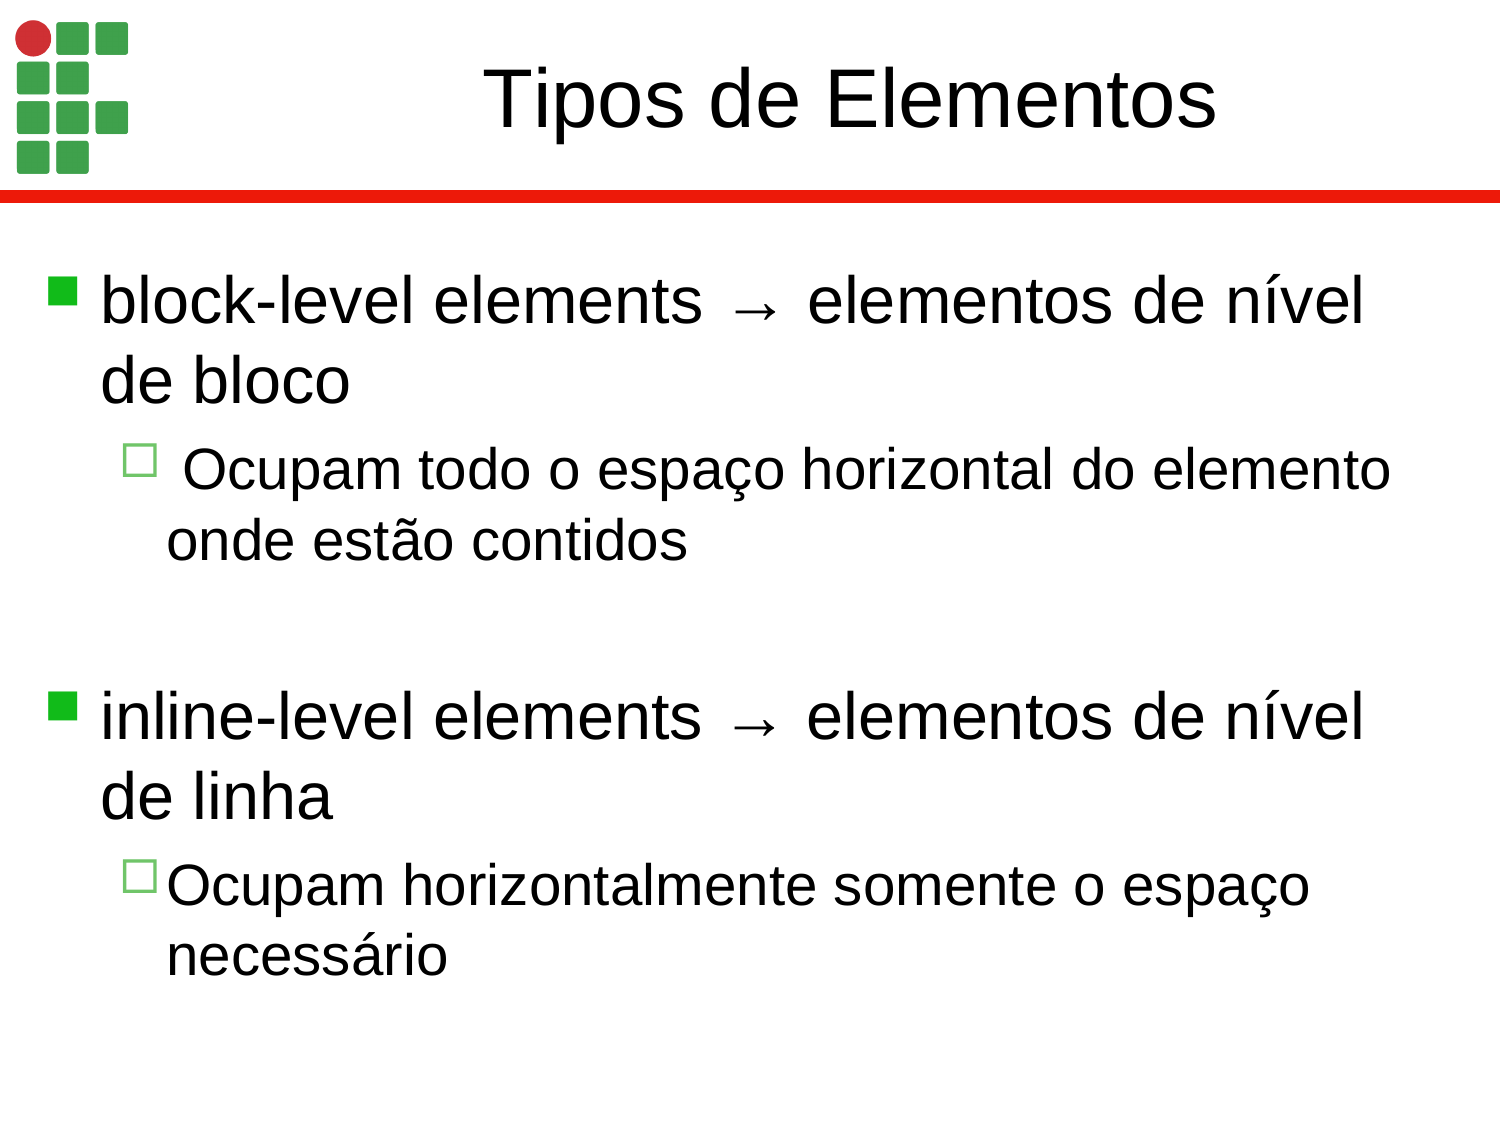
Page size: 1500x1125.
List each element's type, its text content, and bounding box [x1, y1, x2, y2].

picture [14, 16, 130, 178]
list block-level elements → elementos de nível de bloco Ocupam todo o espaço horizontal do elemento onde estão contidos inline-level elements → elementos de nível de linha Ocupam horizontalmente somente o espaço necessário [29, 207, 1471, 1087]
title Tipos de Elementos [230, 0, 1471, 202]
